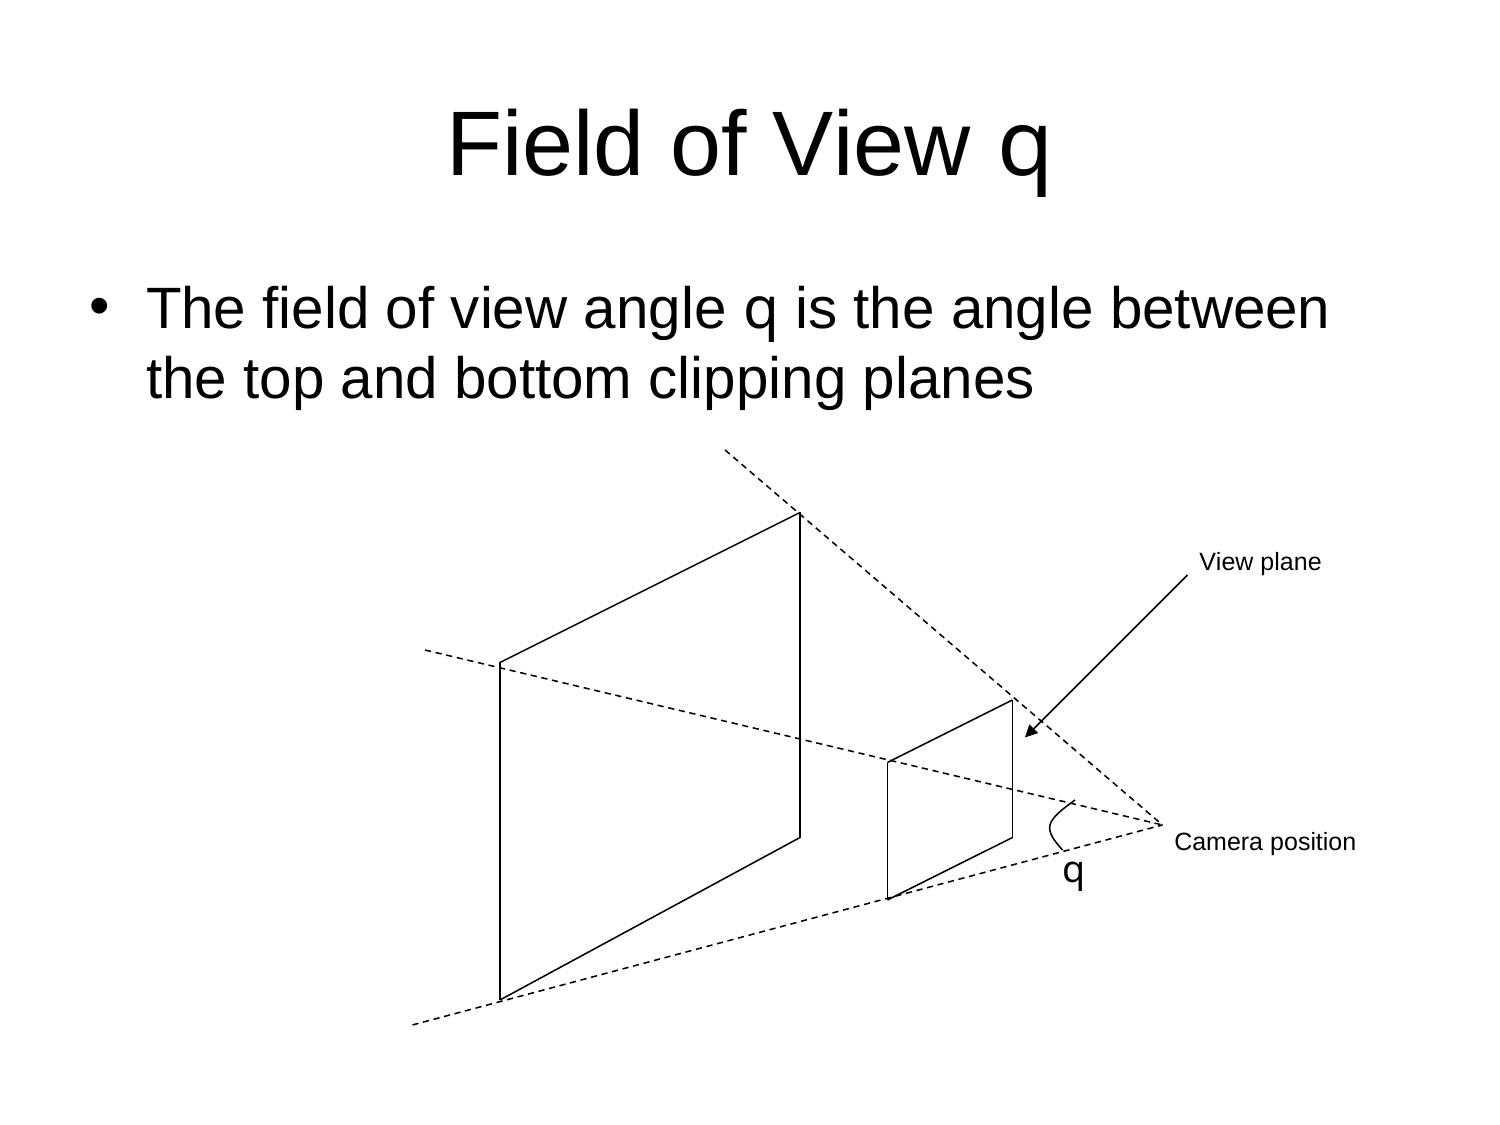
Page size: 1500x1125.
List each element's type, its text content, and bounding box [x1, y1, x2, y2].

text_box q [1047, 837, 1101, 898]
text_box Camera position [1159, 817, 1372, 864]
text_box View plane [1184, 537, 1338, 583]
title Field of View q [75, 45, 1426, 233]
list The field of view angle q is the angle between the top and bottom clipping planes [75, 262, 1426, 463]
